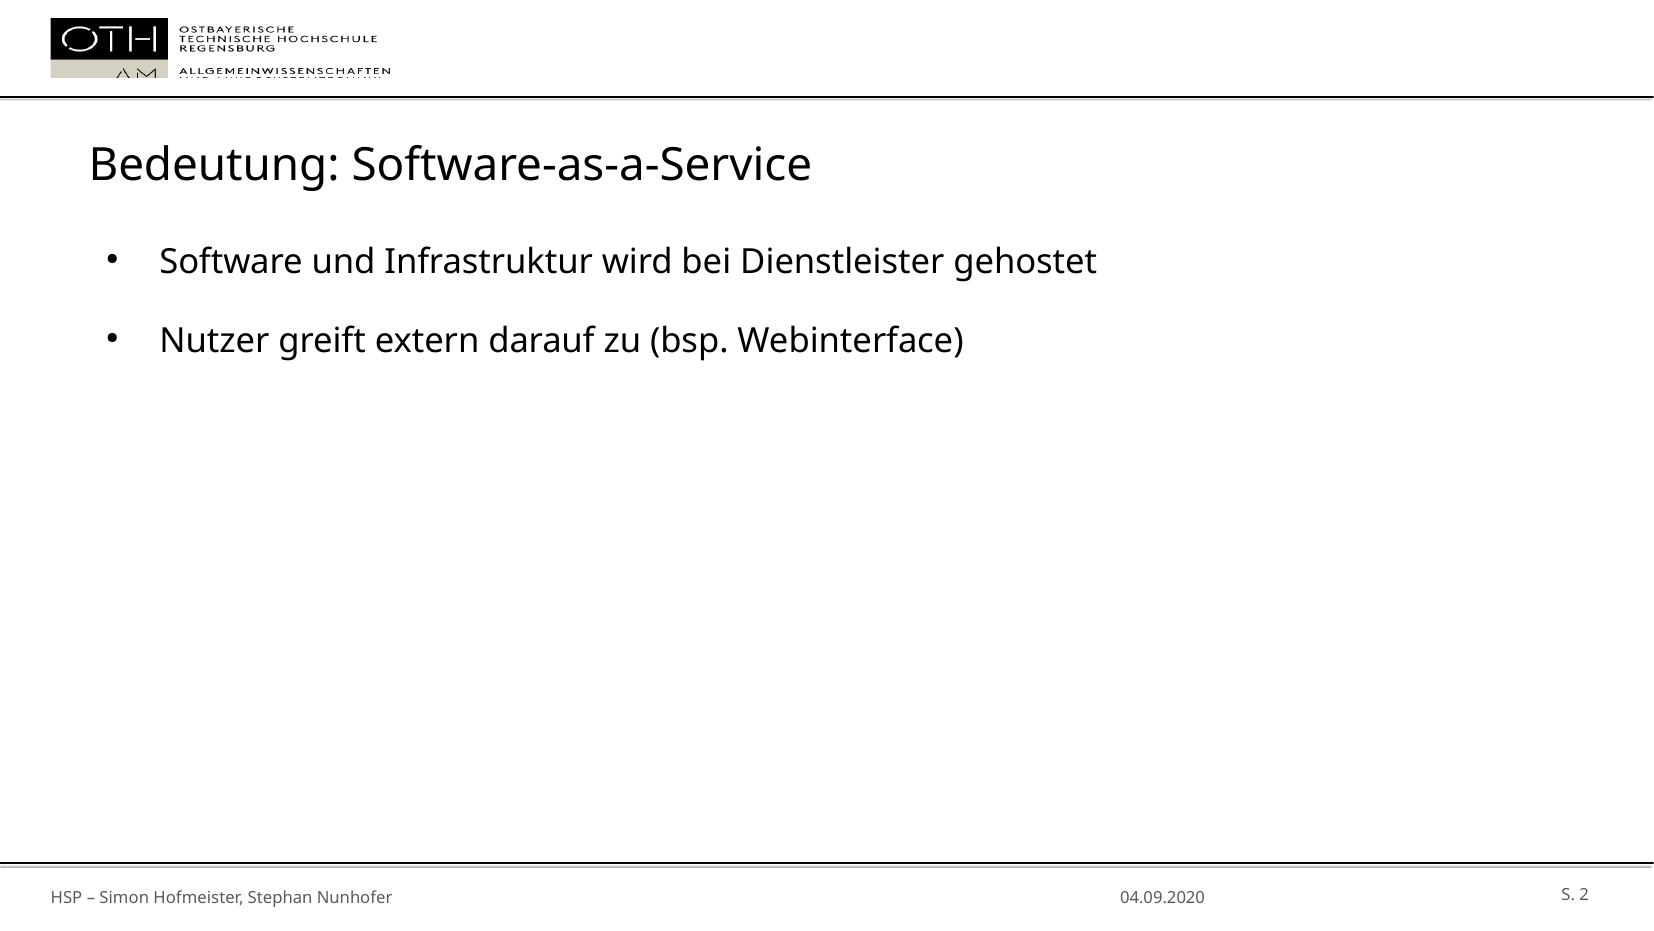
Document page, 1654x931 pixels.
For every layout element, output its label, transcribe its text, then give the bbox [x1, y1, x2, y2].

picture [50, 18, 456, 78]
title Bedeutung: Software-as-a-Service [88, 118, 1565, 207]
list Software und Infrastruktur wird bei Dienstleister gehostet Nutzer greift extern darauf zu (bsp. Webinterface) [88, 236, 1565, 798]
